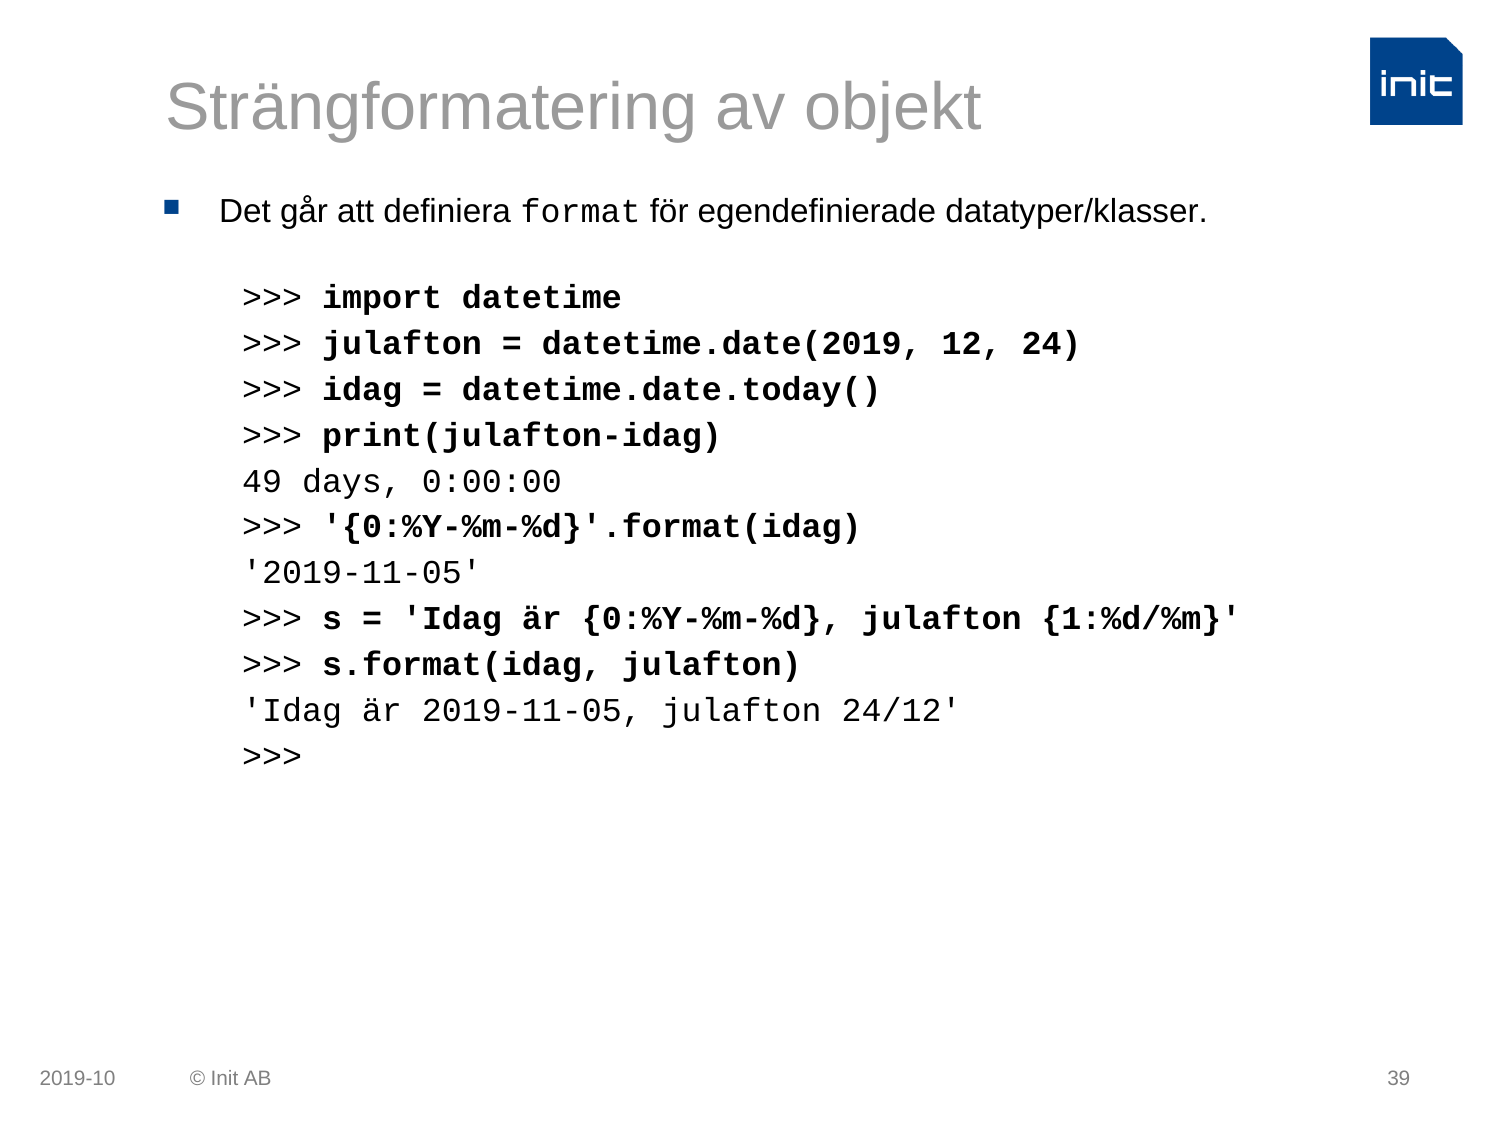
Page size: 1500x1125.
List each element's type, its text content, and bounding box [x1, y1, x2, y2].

text_box Det går att definiera format för egendefinierade datatyper/klasser. >>> import datetime >>> julafton = datetime.date(2019, 12, 24) >>> idag = datetime.date.today() >>> print(julafton-idag) 49 days, 0:00:00 >>> '{0:%Y-%m-%d}'.format(idag) '2019-11-05' >>> s = 'Idag är {0:%Y-%m-%d}, julafton {1:%d/%m}' >>> s.format(idag, julafton) 'Idag är 2019-11-05, julafton 24/12' >>> [150, 189, 1351, 977]
text_box Strängformatering av objekt [150, 0, 1351, 151]
text_box © Init AB [174, 1037, 1326, 1098]
text_box 2019-10 [24, 1037, 151, 1098]
picture [1370, 37, 1463, 125]
text_box <nummer> [1350, 1037, 1426, 1098]
